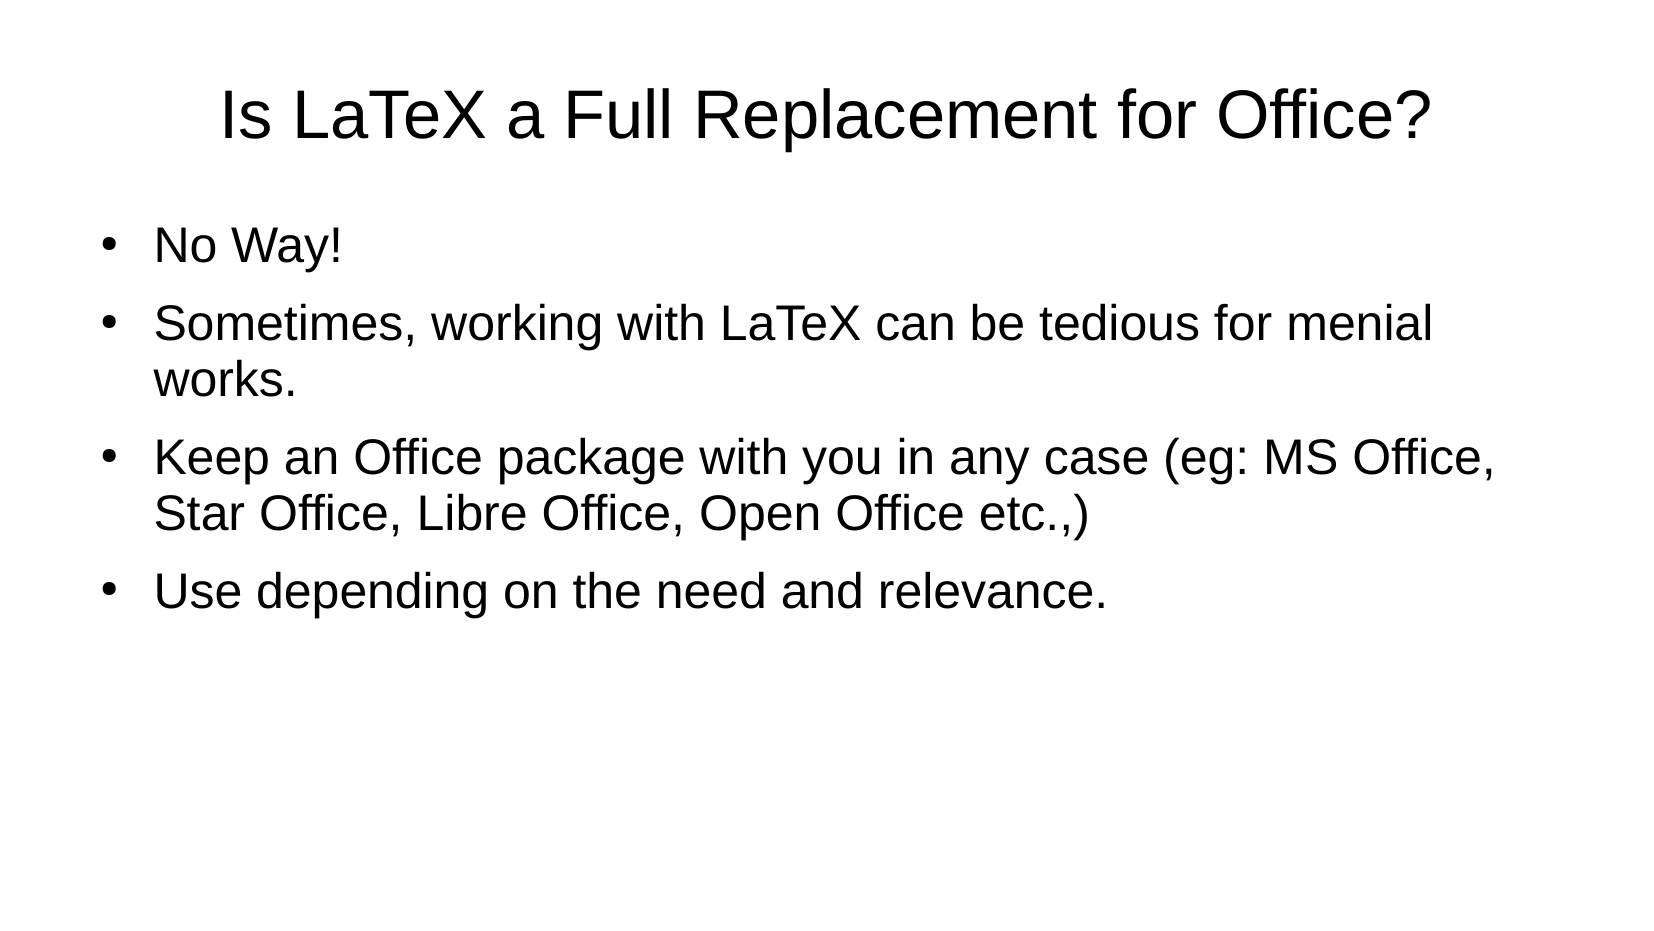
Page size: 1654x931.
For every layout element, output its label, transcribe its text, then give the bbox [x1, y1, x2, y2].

list No Way! Sometimes, working with LaTeX can be tedious for menial works. Keep an Office package with you in any case (eg: MS Office, Star Office, Libre Office, Open Office etc.,) Use depending on the need and relevance. [82, 217, 1571, 758]
title Is LaTeX a Full Replacement for Office? [82, 37, 1571, 193]
